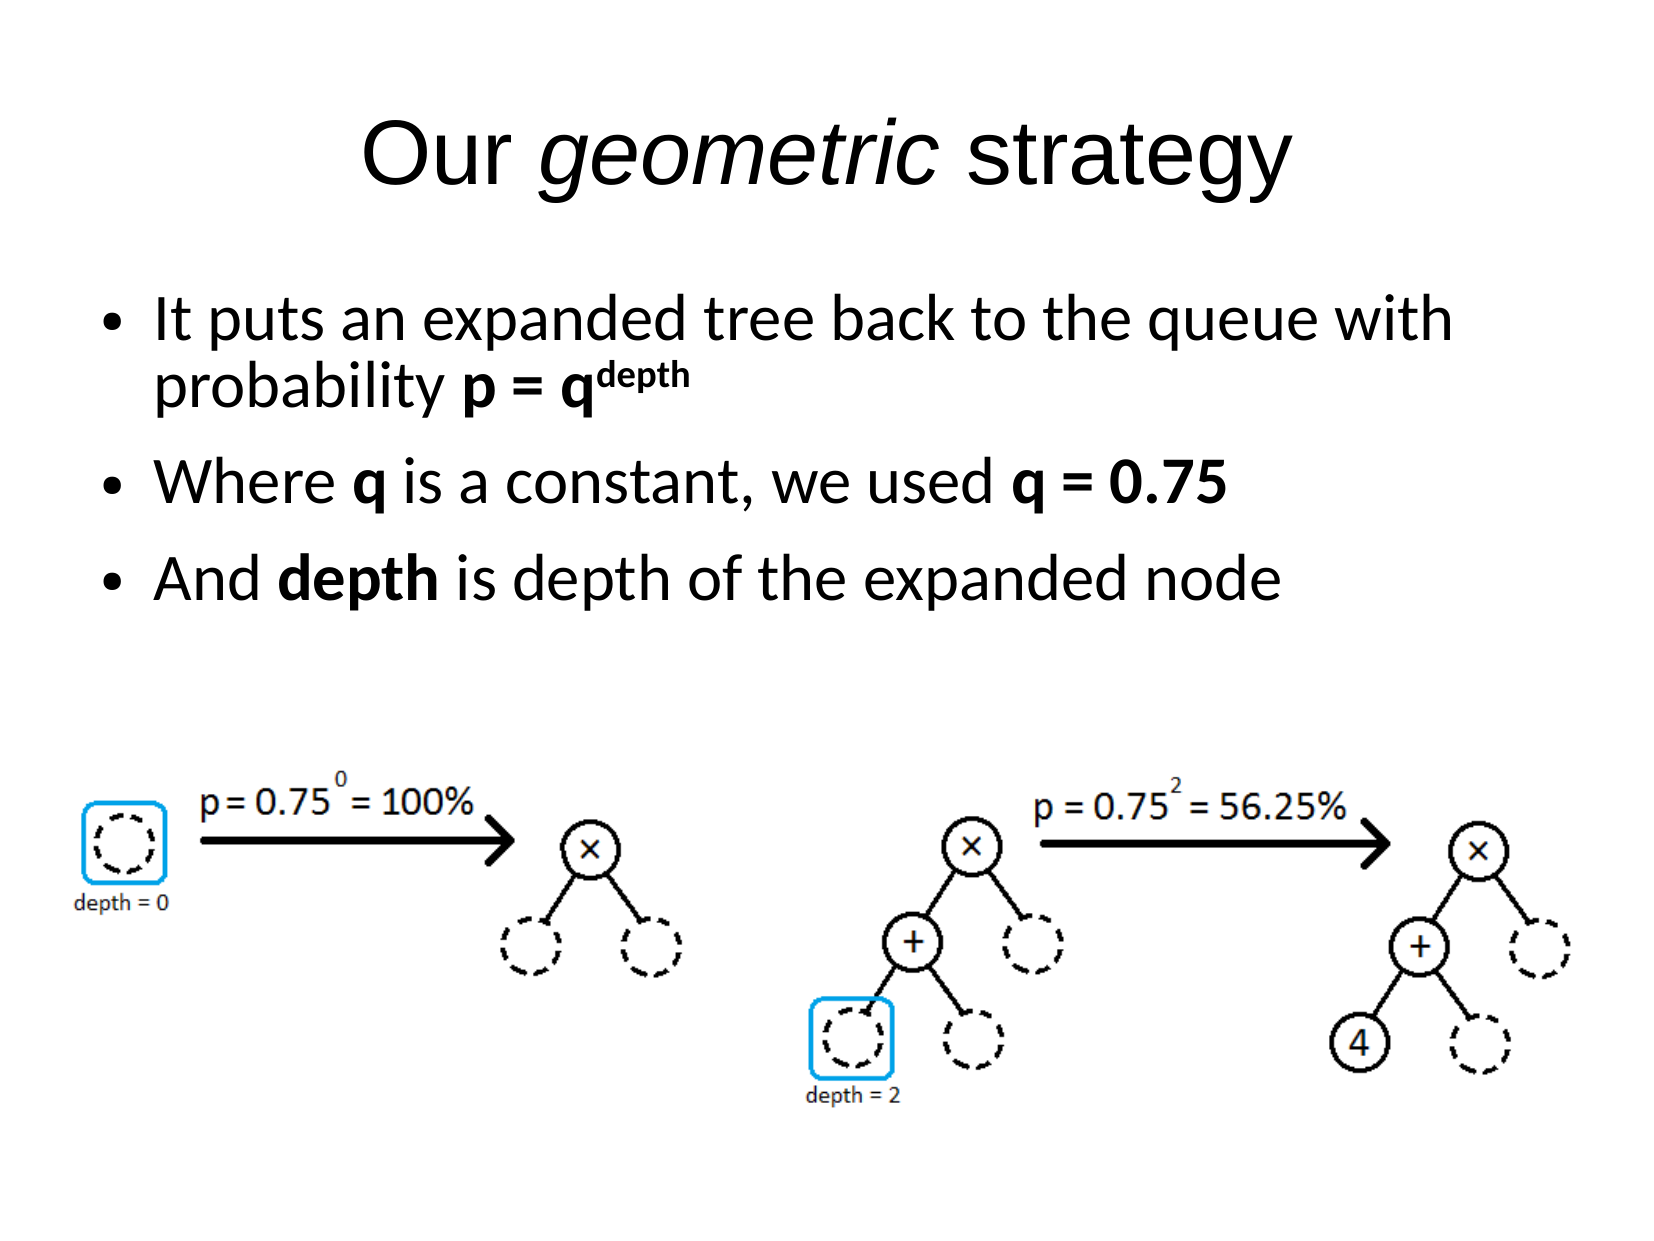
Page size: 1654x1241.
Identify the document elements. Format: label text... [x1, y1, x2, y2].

list It puts an expanded tree back to the queue with probability p = qdepth Where q is a constant, we used q = 0.75 And depth is depth of the expanded node [82, 290, 1538, 676]
title Our geometric strategy [82, 49, 1571, 257]
picture [55, 743, 1583, 1128]
